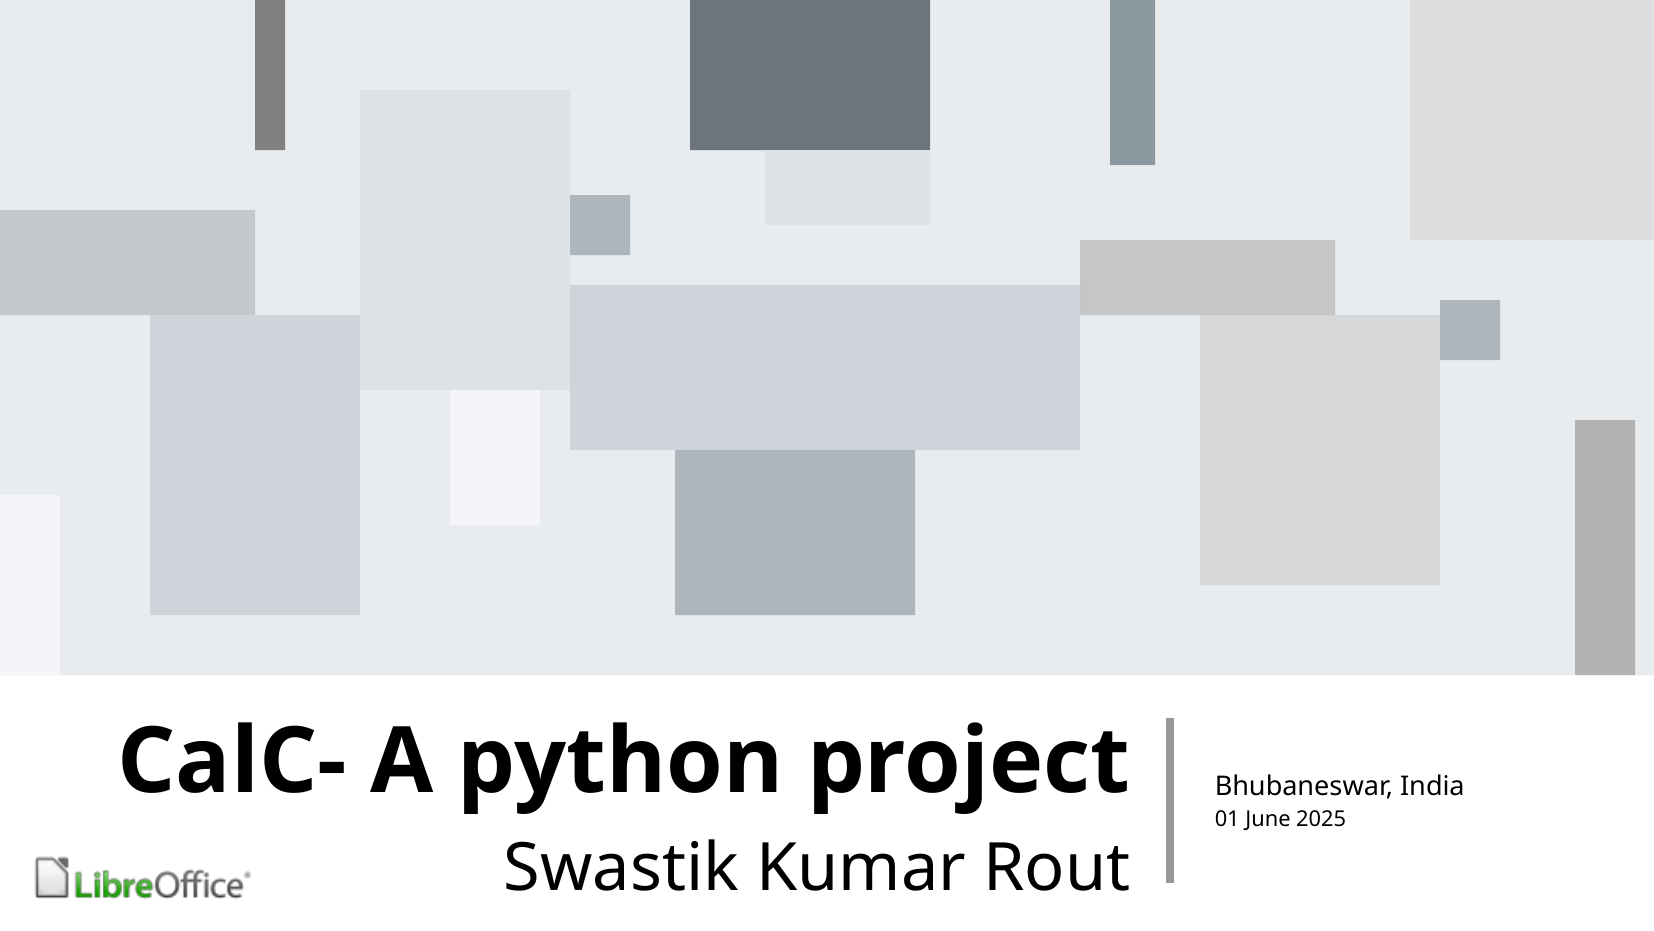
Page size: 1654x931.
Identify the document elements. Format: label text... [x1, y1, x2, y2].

subtitle Swastik Kumar Rout [262, 819, 1132, 911]
text_box Bhubaneswar, India 01 June 2025 [1200, 759, 1591, 841]
picture [30, 852, 256, 903]
title CalC- A python project [112, 631, 1132, 882]
